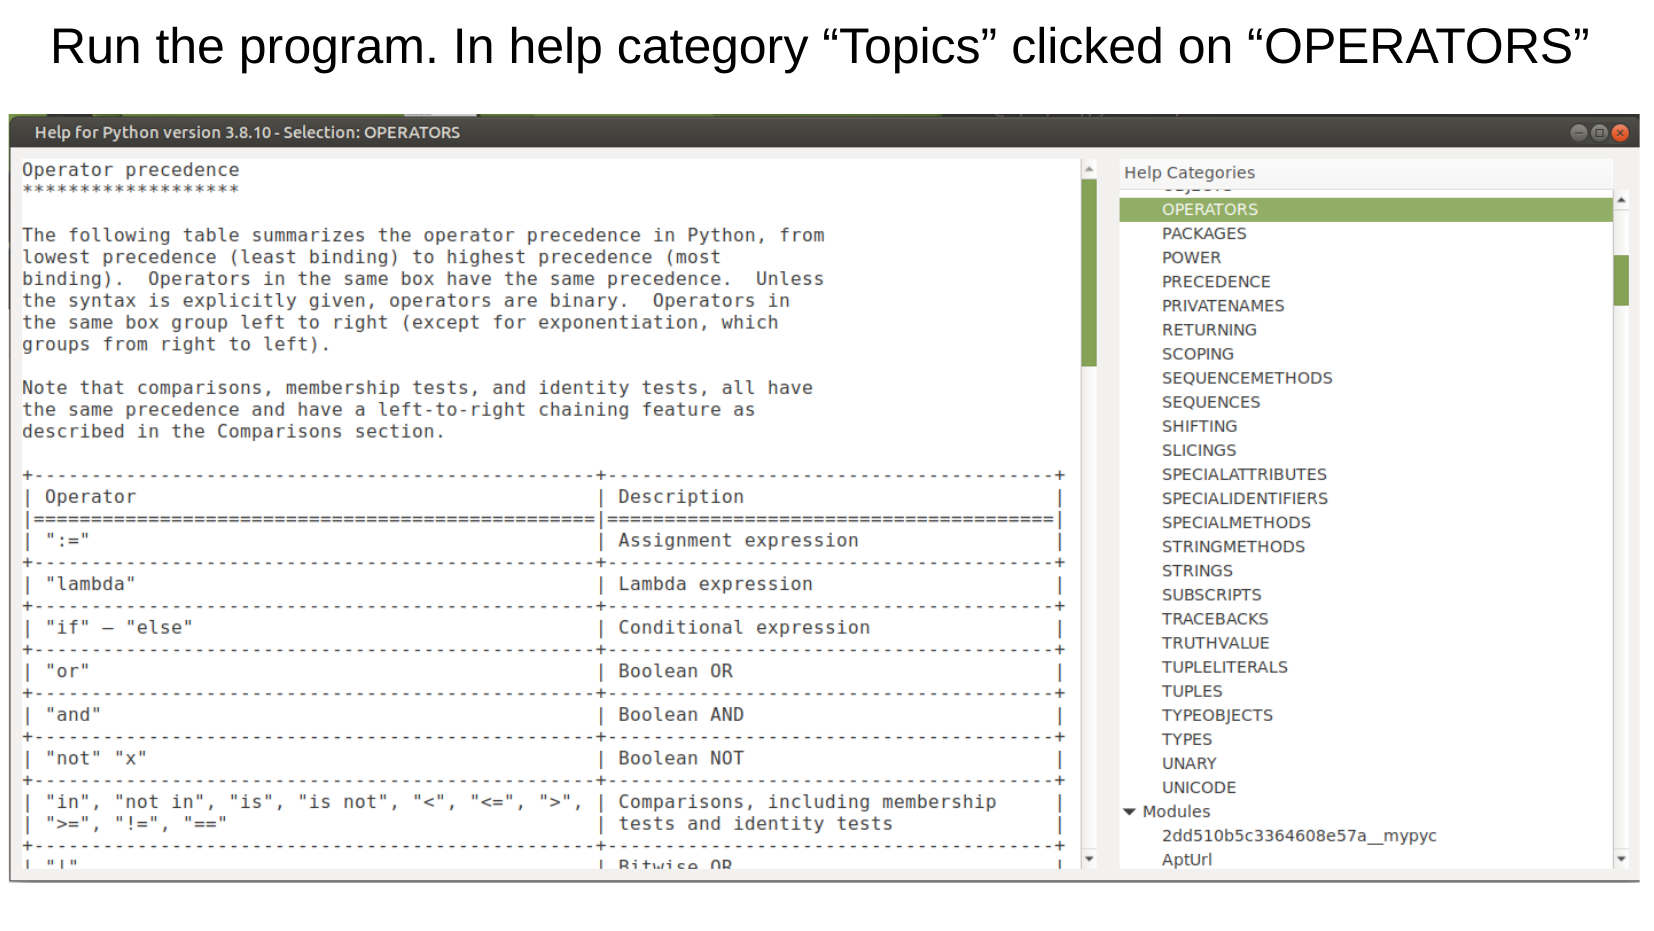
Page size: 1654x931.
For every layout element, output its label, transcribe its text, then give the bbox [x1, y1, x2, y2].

picture [8, 114, 1640, 883]
list Run the program. In help category “Topics” clicked on “OPERATORS” [50, 18, 1645, 93]
